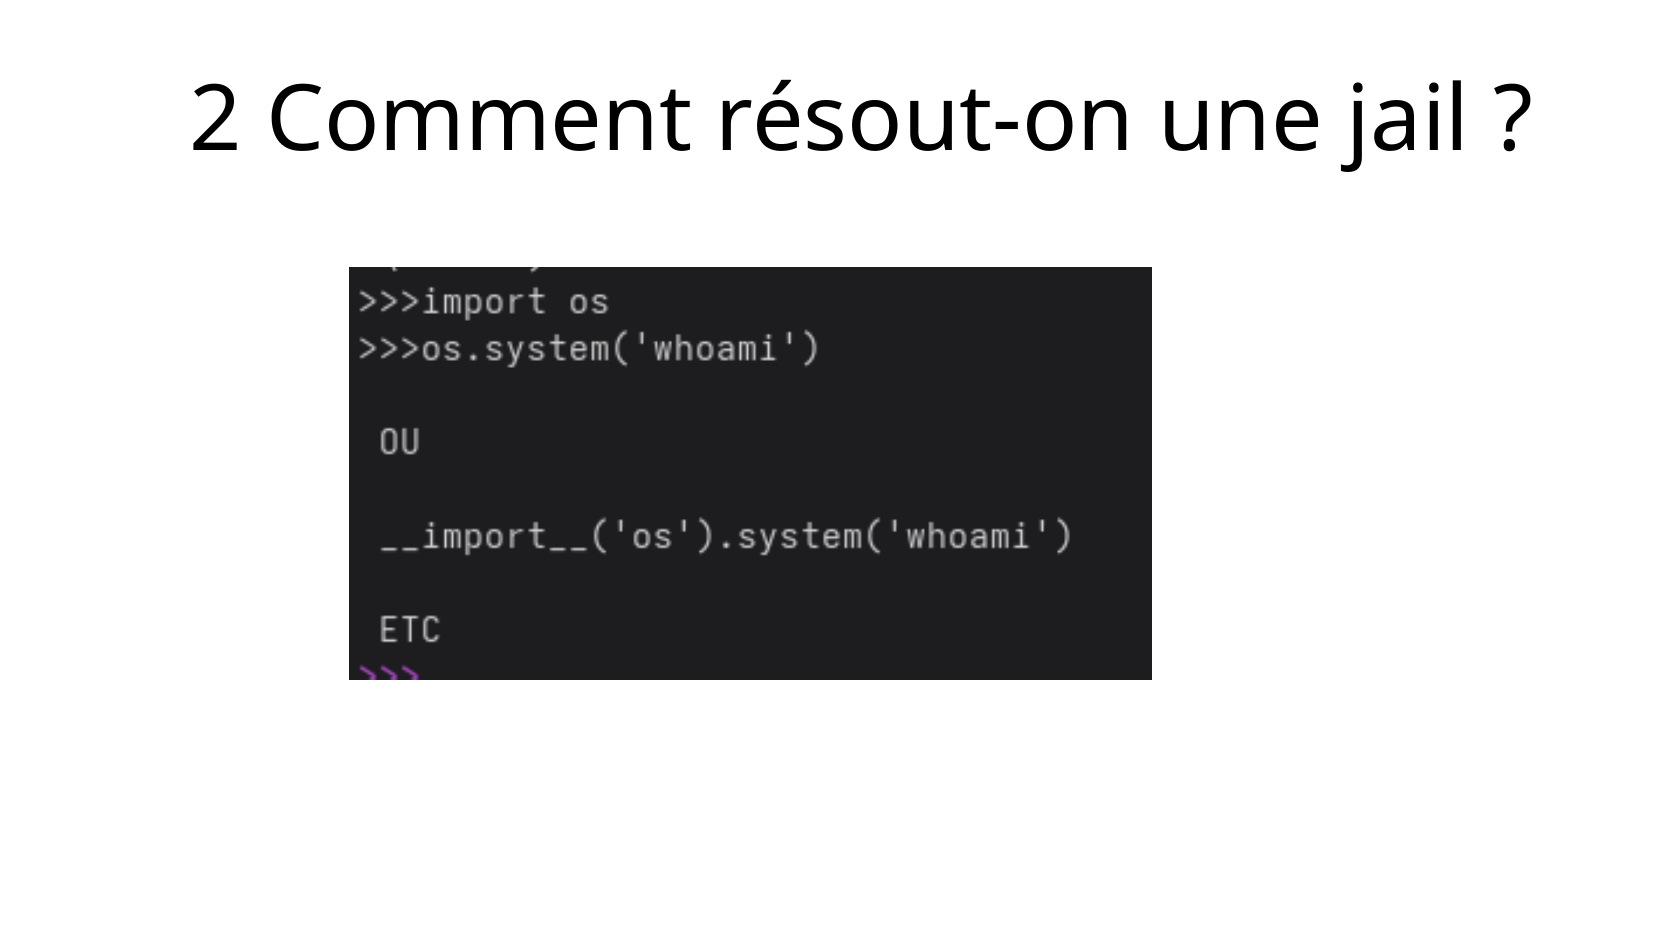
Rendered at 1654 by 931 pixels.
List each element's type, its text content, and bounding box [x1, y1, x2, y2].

picture [349, 267, 1152, 680]
title 2 Comment résout-on une jail ? [82, 37, 1571, 193]
